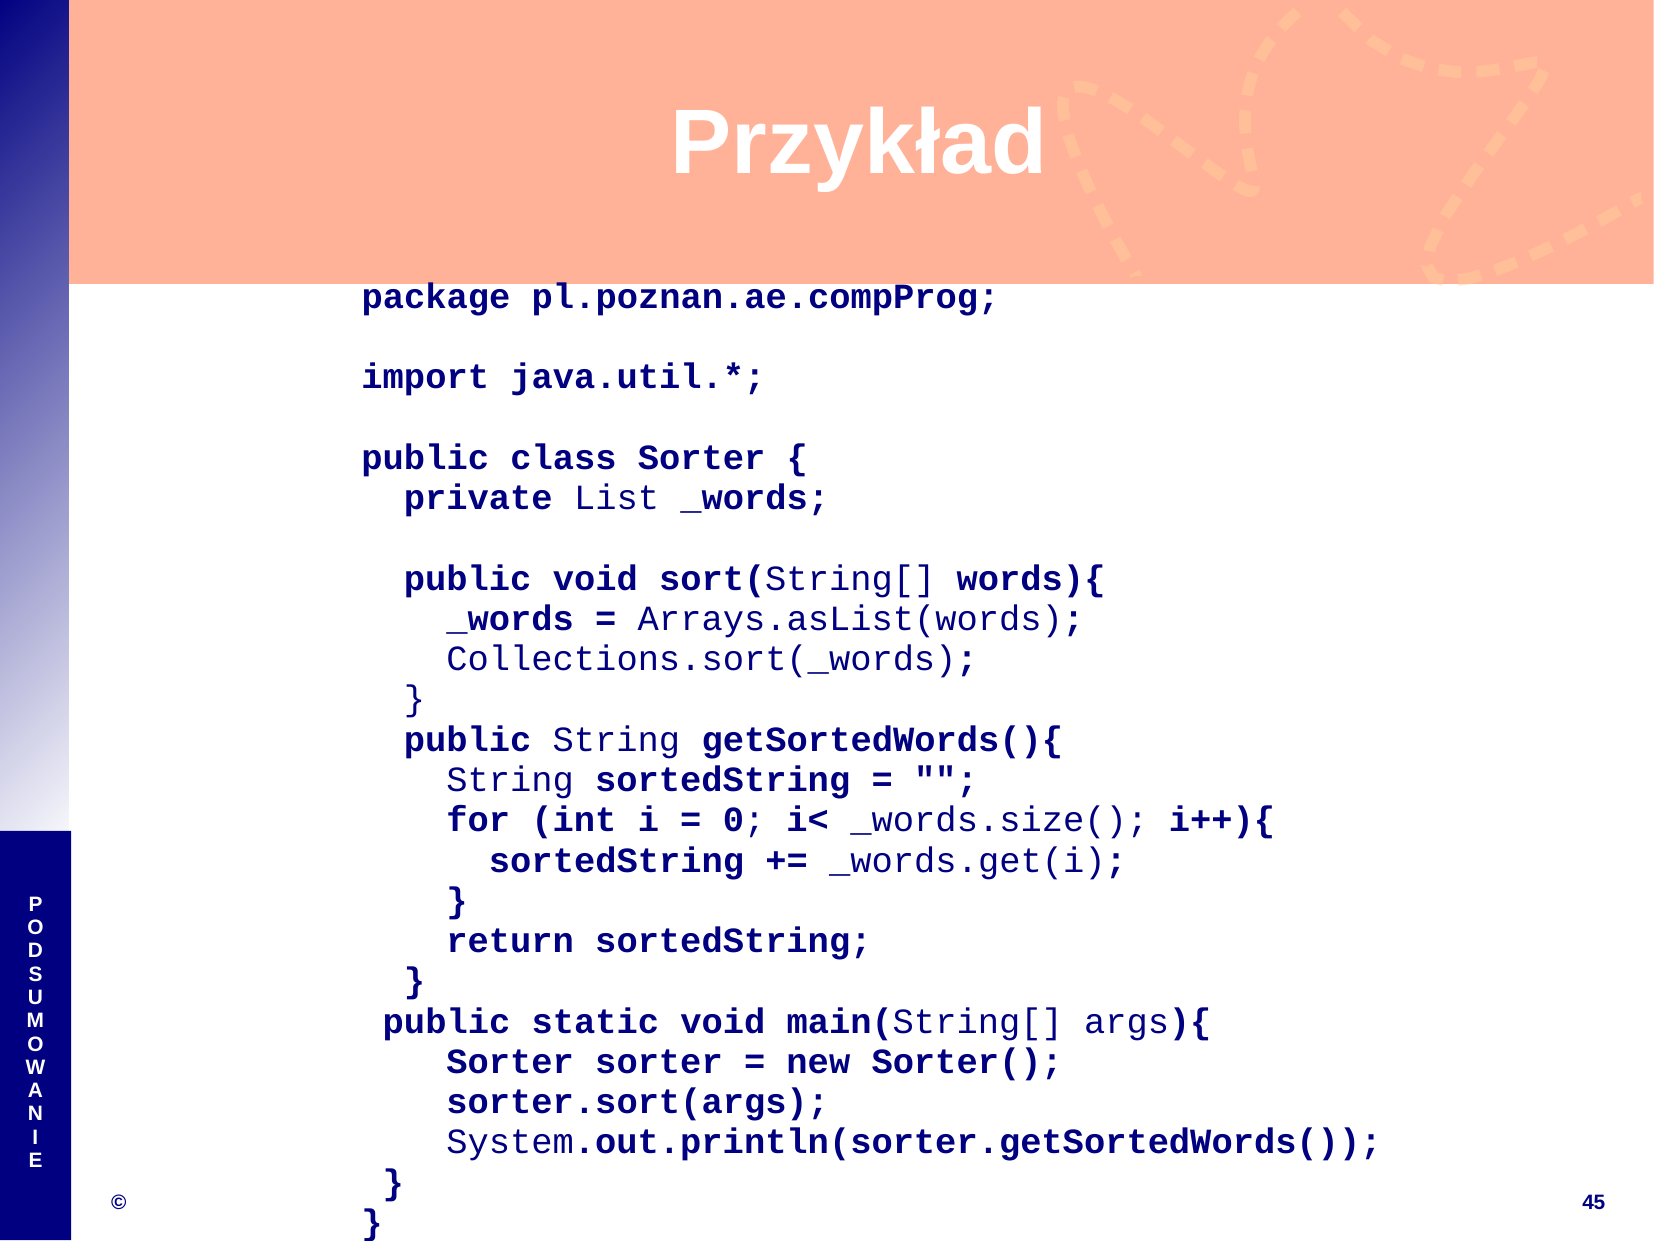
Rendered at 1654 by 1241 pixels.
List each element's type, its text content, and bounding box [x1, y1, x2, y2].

text_box P O D S U M O W A N I E [0, 824, 71, 1241]
title Przykład [103, 37, 1617, 246]
list package pl.poznan.ae.compProg; import java.util.*; public class Sorter { private List _words; public void sort(String[] words){ _words = Arrays.asList(words); Collections.sort(_words); } public String getSortedWords(){ String sortedString = ""; for (int i = 0; i< _words.size(); i++){ sortedString += _words.get(i); } return sortedString; } public static void main(String[] args){ Sorter sorter = new Sorter(); sorter.sort(args); System.out.println(sorter.getSortedWords()); } } [361, 278, 1538, 1241]
text_box [844, 703, 1598, 760]
